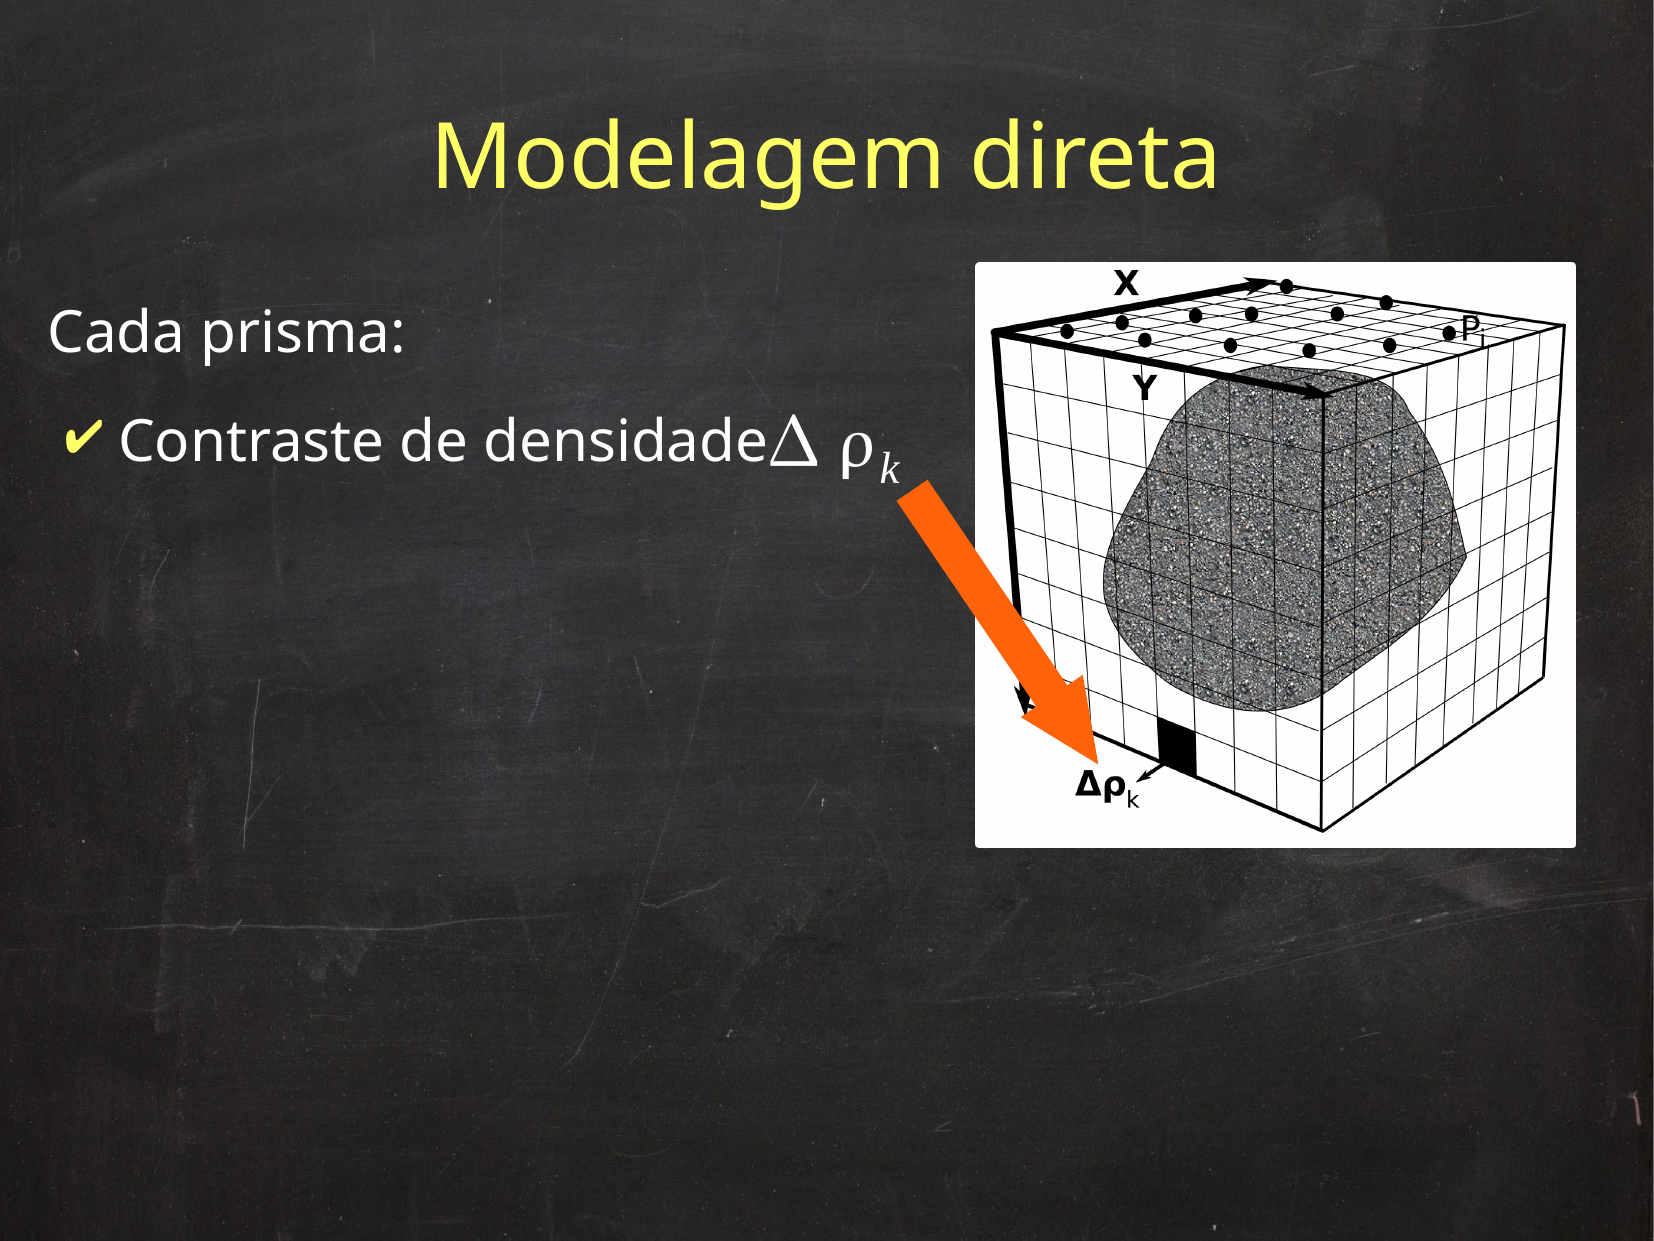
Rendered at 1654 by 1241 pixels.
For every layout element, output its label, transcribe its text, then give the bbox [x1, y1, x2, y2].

chart [762, 399, 906, 494]
text_box [896, 479, 1099, 765]
title Modelagem direta [82, 56, 1571, 250]
list Cada prisma: Contraste de densidade [47, 290, 1536, 1238]
picture [0, 0, 1654, 1241]
